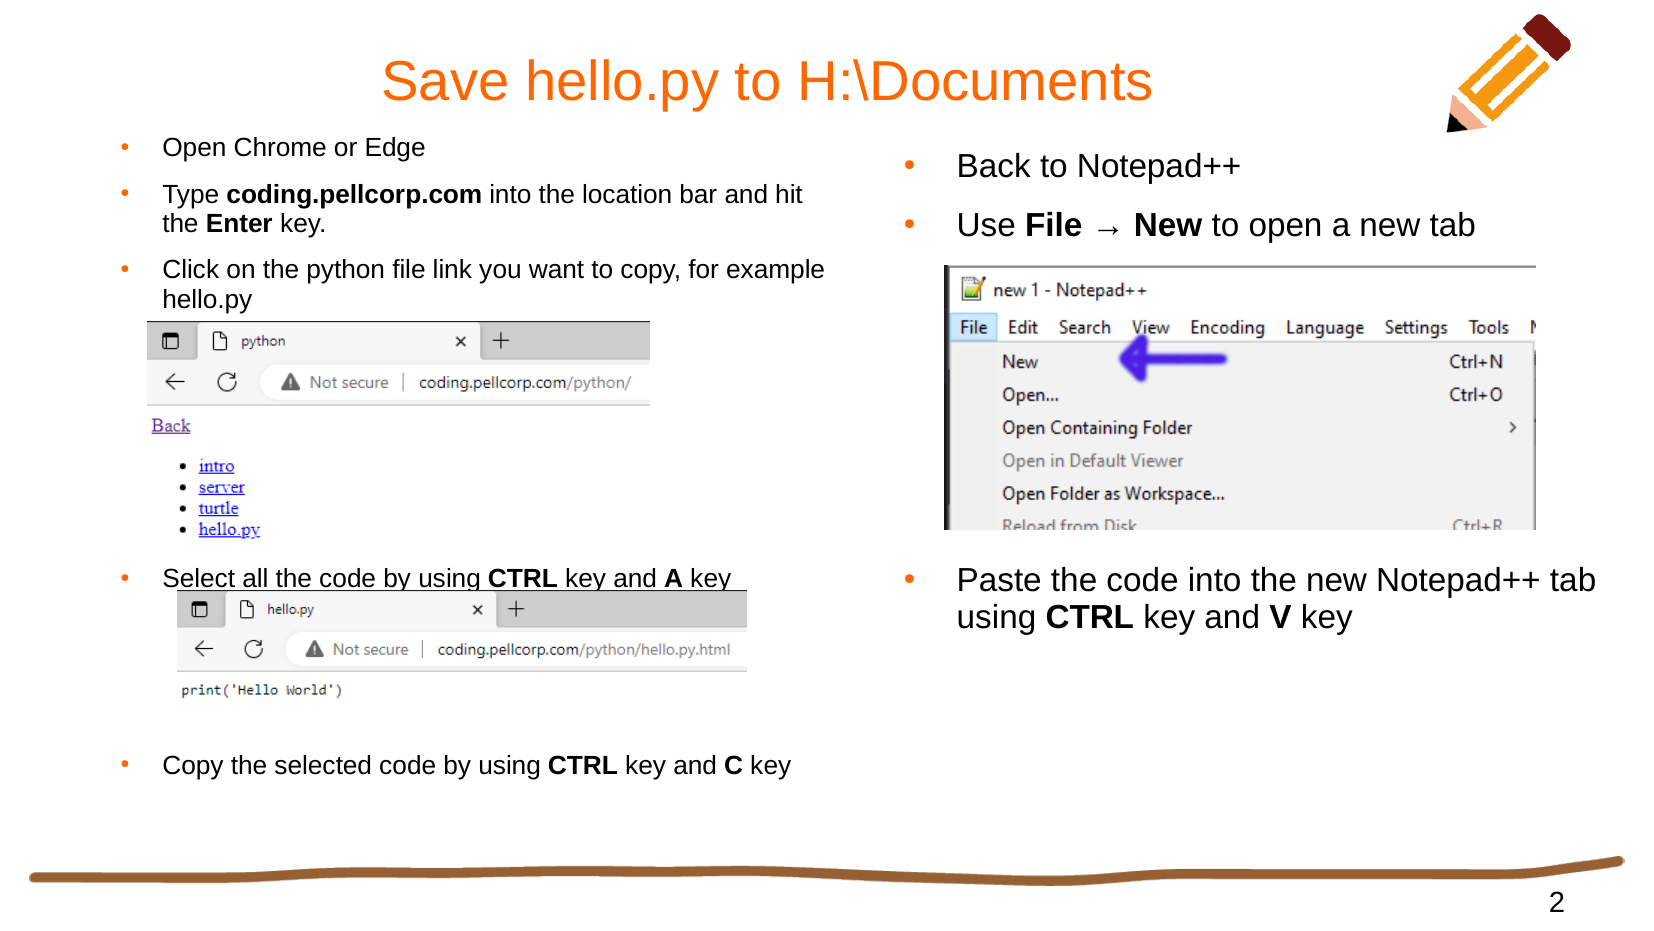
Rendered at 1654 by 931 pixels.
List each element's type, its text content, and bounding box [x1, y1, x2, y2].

picture [177, 590, 747, 739]
list Back to Notepad++ Use File → New to open a new tab Paste the code into the new Notepad++ tab using CTRL key and V key [885, 147, 1607, 798]
picture [1446, 14, 1571, 133]
title Save hello.py to H:\Documents [88, 29, 1447, 133]
list Open Chrome or Edge Type coding.pellcorp.com into the location bar and hit the Enter key. Click on the python file link you want to copy, for example hello.py Select all the code by using CTRL key and A key Copy the selected code by using CTRL key and C key [106, 132, 827, 783]
picture [944, 265, 1536, 530]
picture [147, 321, 650, 562]
picture [29, 856, 1625, 886]
